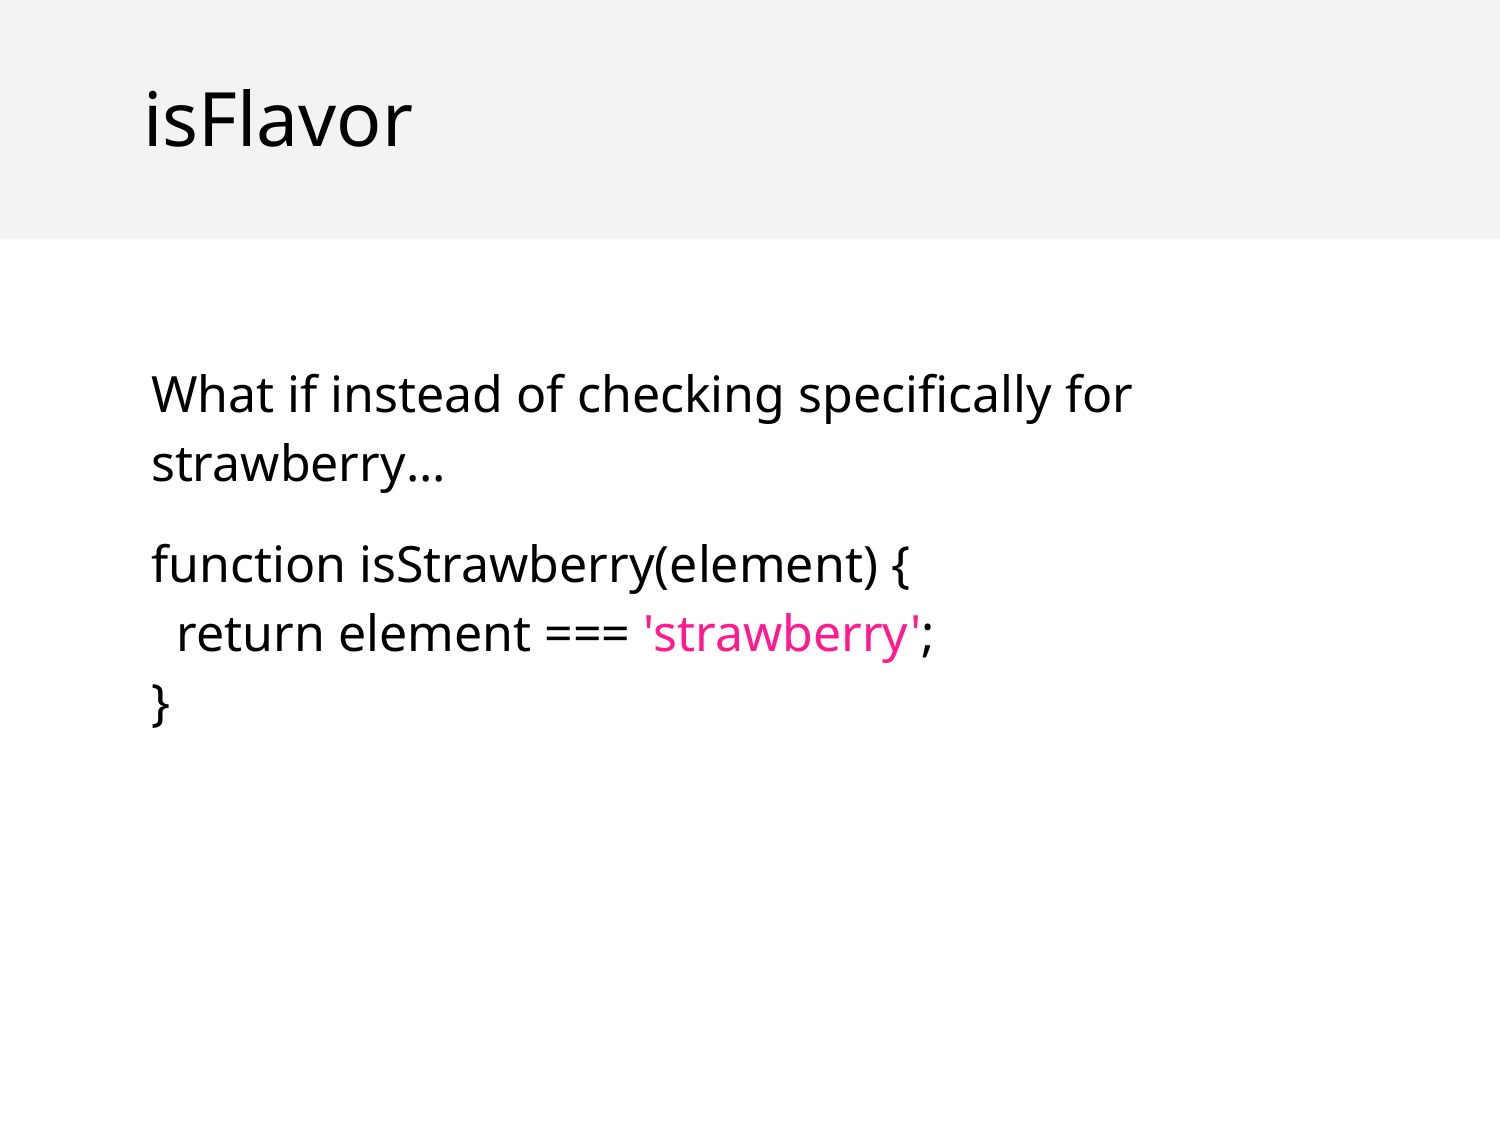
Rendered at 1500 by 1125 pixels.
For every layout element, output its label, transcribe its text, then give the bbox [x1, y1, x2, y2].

text_box What if instead of checking specifically for strawberry... [135, 338, 1380, 479]
text_box function isStrawberry(element) { return element === 'strawberry'; } [135, 508, 1380, 760]
title isFlavor [128, 56, 1372, 183]
